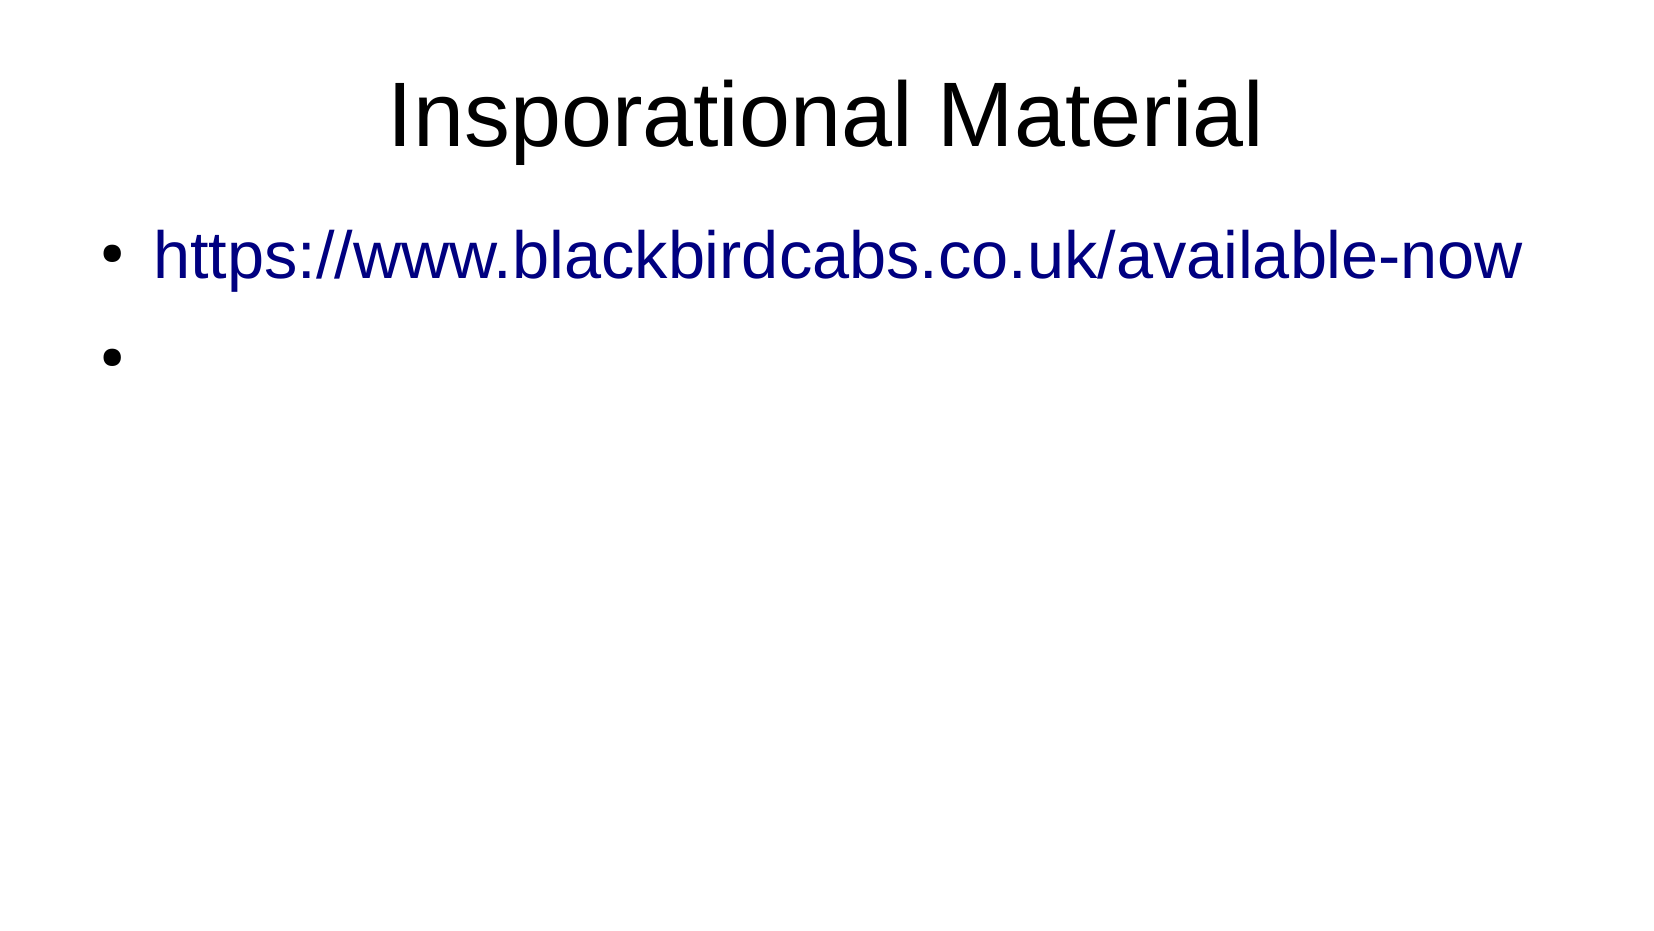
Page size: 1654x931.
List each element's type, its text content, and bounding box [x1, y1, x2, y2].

title Insporational Material [82, 37, 1571, 193]
list https://www.blackbirdcabs.co.uk/available-now [82, 217, 1571, 758]
